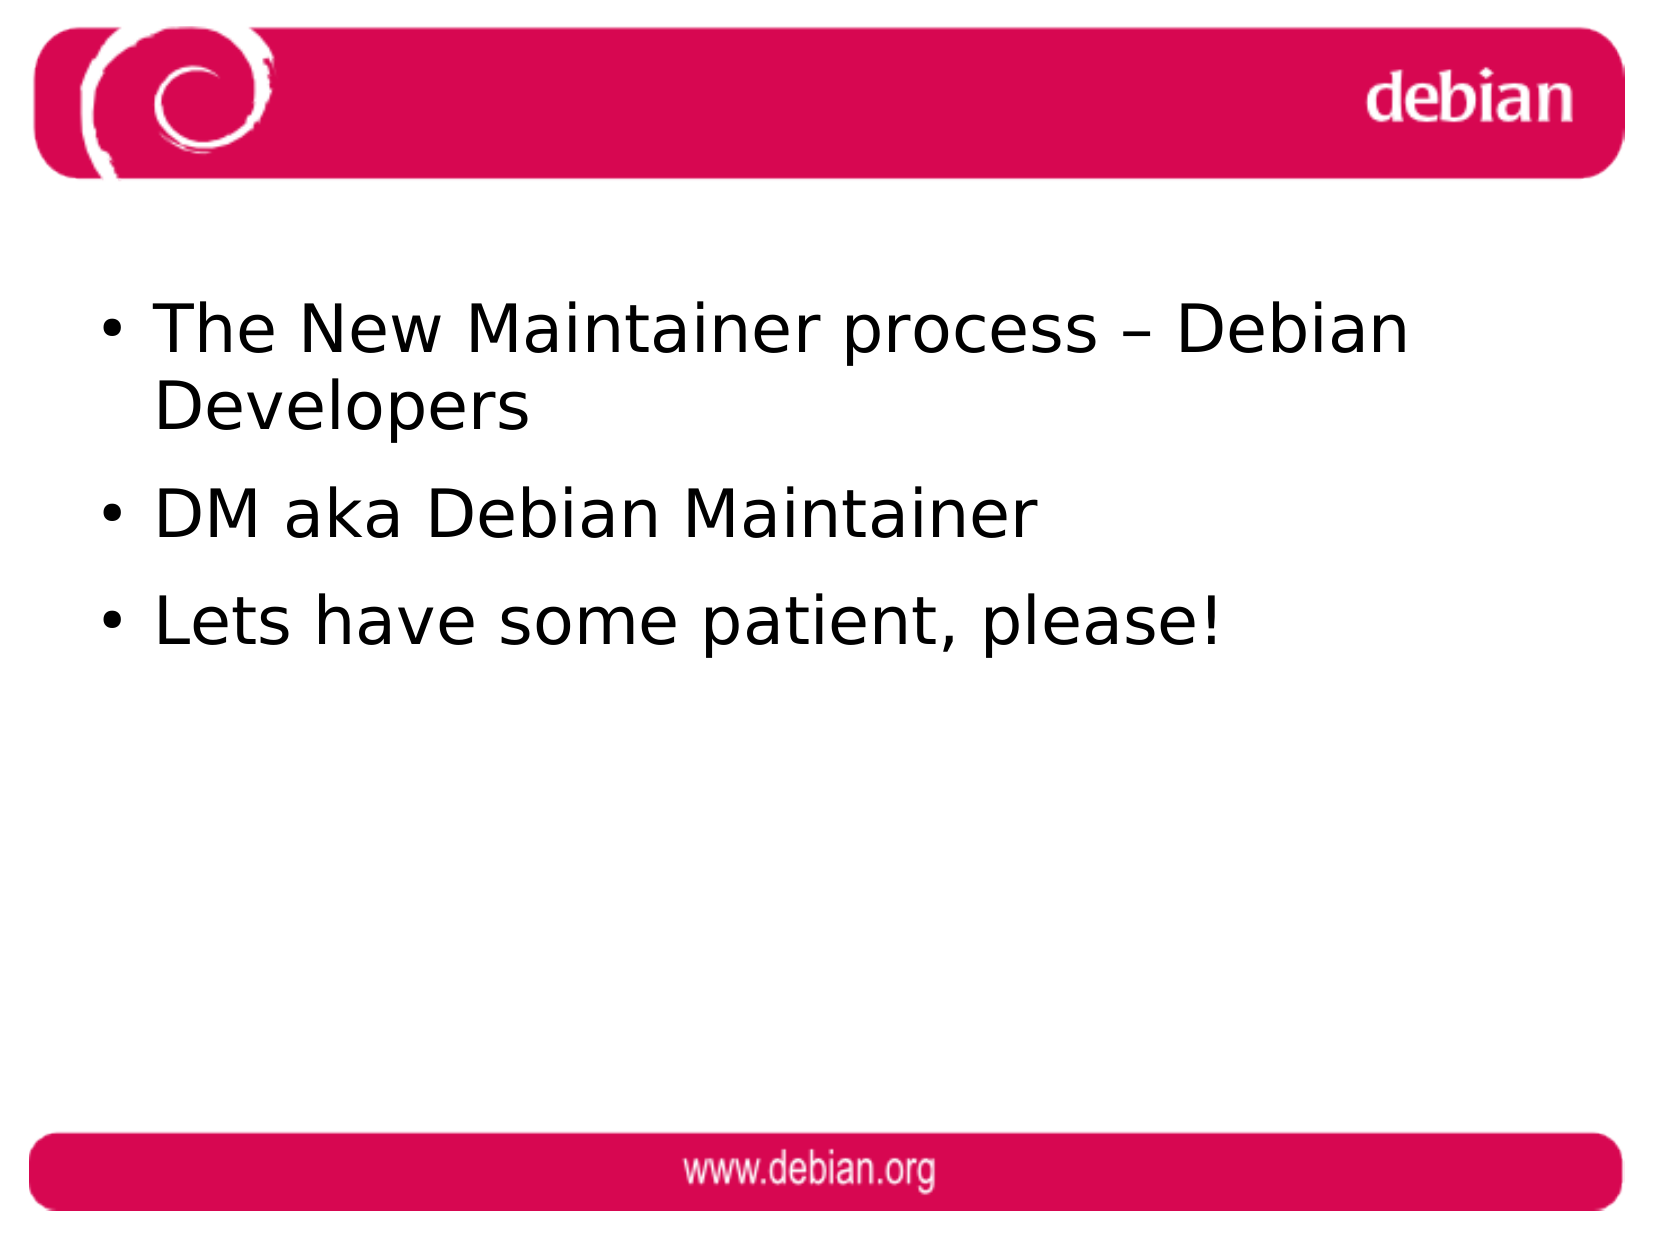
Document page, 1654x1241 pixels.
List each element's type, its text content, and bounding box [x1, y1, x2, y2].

picture [29, 7, 1625, 1211]
list The New Maintainer process – Debian Developers DM aka Debian Maintainer Lets have some patient, please! [82, 290, 1571, 1094]
